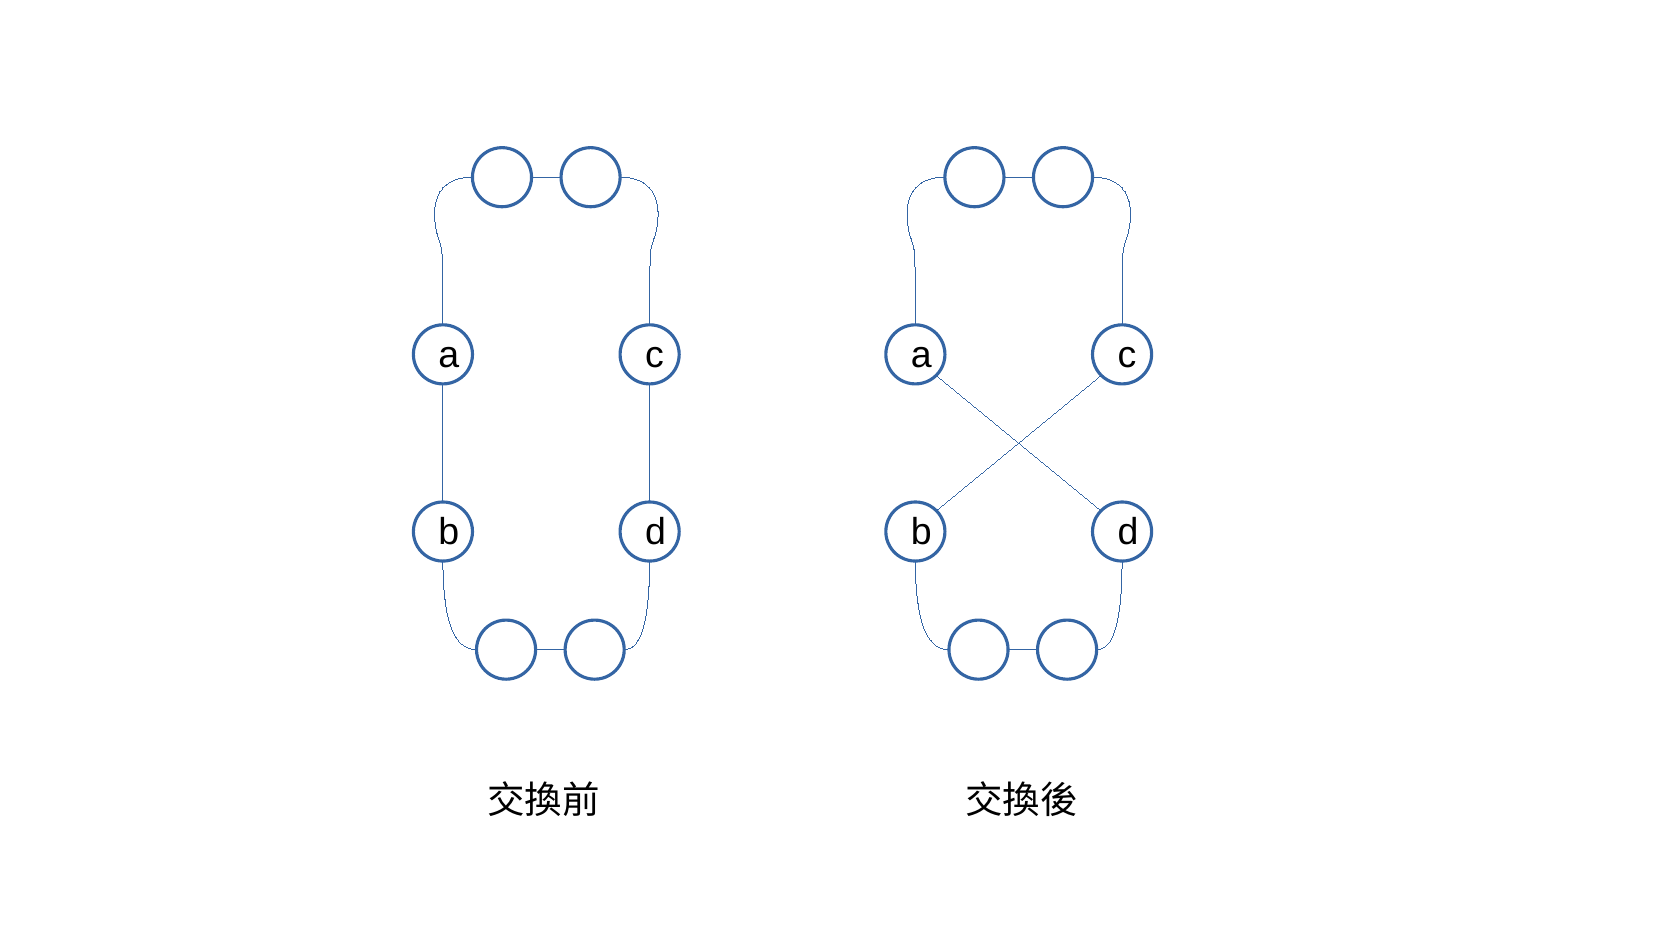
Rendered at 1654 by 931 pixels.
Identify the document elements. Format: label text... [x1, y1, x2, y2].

text_box 交換後 [950, 762, 1093, 827]
text_box c [620, 324, 680, 384]
text_box d [620, 501, 680, 562]
text_box a [413, 324, 473, 384]
text_box d [1092, 501, 1152, 562]
text_box 交換前 [472, 762, 615, 827]
text_box a [885, 324, 945, 384]
text_box b [885, 501, 945, 562]
text_box c [1092, 324, 1152, 384]
text_box b [413, 501, 473, 562]
